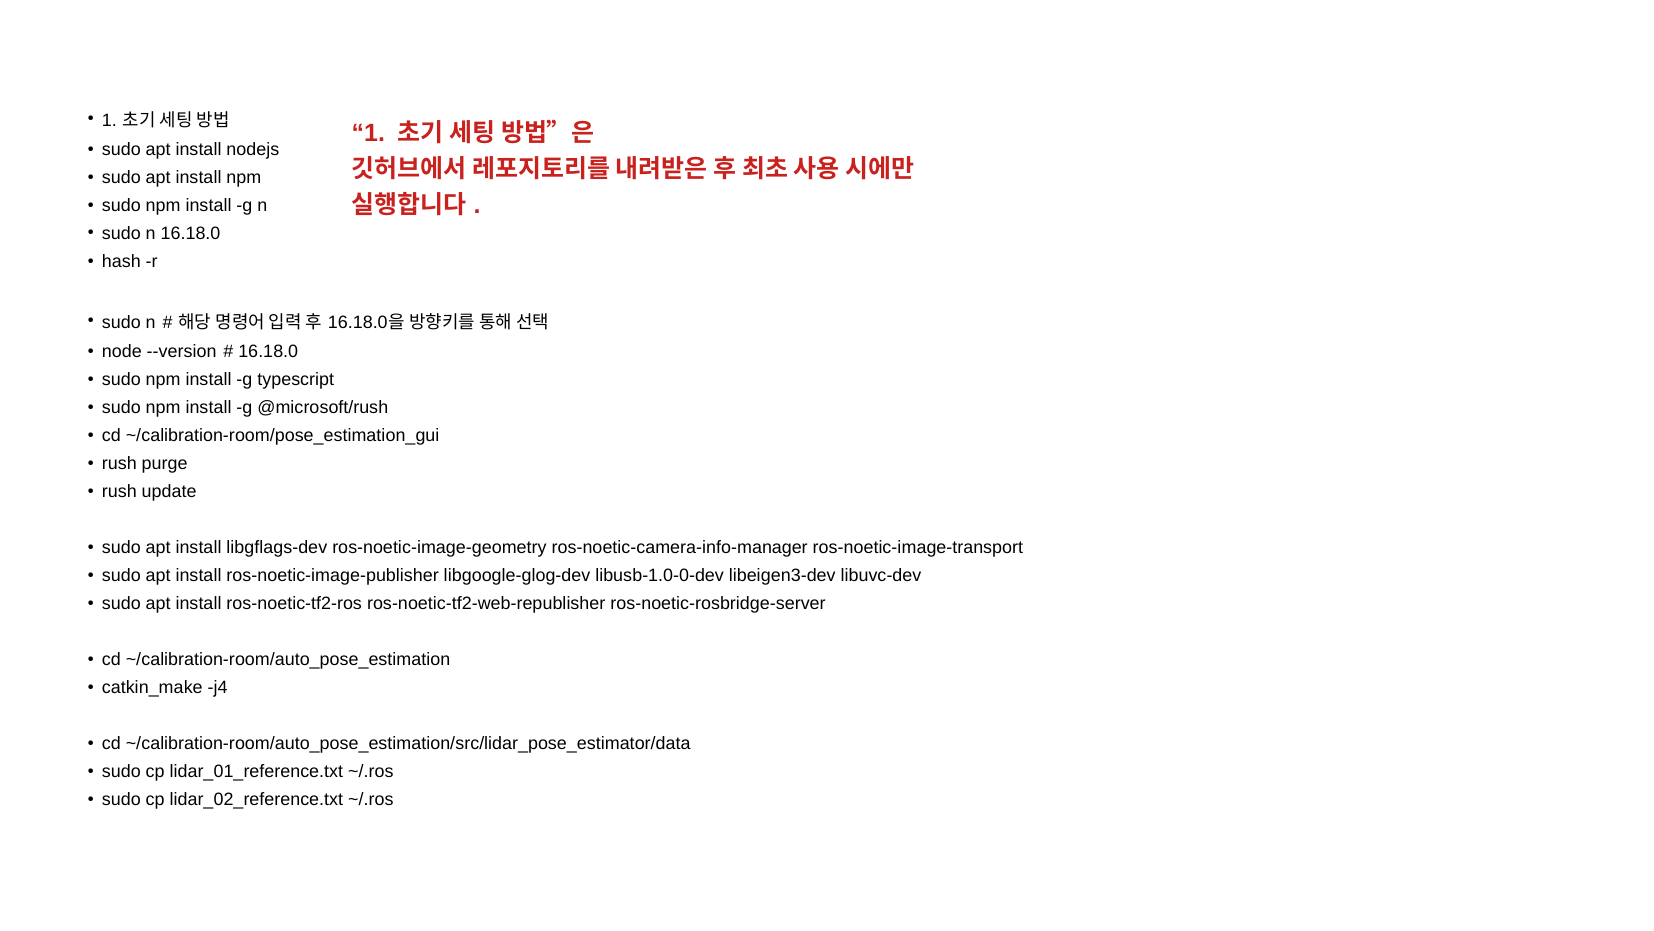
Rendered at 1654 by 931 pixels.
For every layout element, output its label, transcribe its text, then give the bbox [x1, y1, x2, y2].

list 1. 초기 세팅 방법 sudo apt install nodejs sudo apt install npm sudo npm install -g n sudo n 16.18.0 hash -r sudo n # 해당 명령어 입력 후 16.18.0을 방향키를 통해 선택 node --version # 16.18.0 sudo npm install -g typescript sudo npm install -g @microsoft/rush cd ~/calibration-room/pose_estimation_gui rush purge rush update sudo apt install libgflags-dev ros-noetic-image-geometry ros-noetic-camera-info-manager ros-noetic-image-transport sudo apt install ros-noetic-image-publisher libgoogle-glog-dev libusb-1.0-0-dev libeigen3-dev libuvc-dev sudo apt install ros-noetic-tf2-ros ros-noetic-tf2-web-republisher ros-noetic-rosbridge-server cd ~/calibration-room/auto_pose_estimation catkin_make -j4 cd ~/calibration-room/auto_pose_estimation/src/lidar_pose_estimator/data sudo cp lidar_01_reference.txt ~/.ros sudo cp lidar_02_reference.txt ~/.ros [82, 105, 1571, 811]
text_box “1. 초기 세팅 방법”은 깃허브에서 레포지토리를 내려받은 후 최초 사용 시에만 실행합니다. [336, 105, 931, 229]
